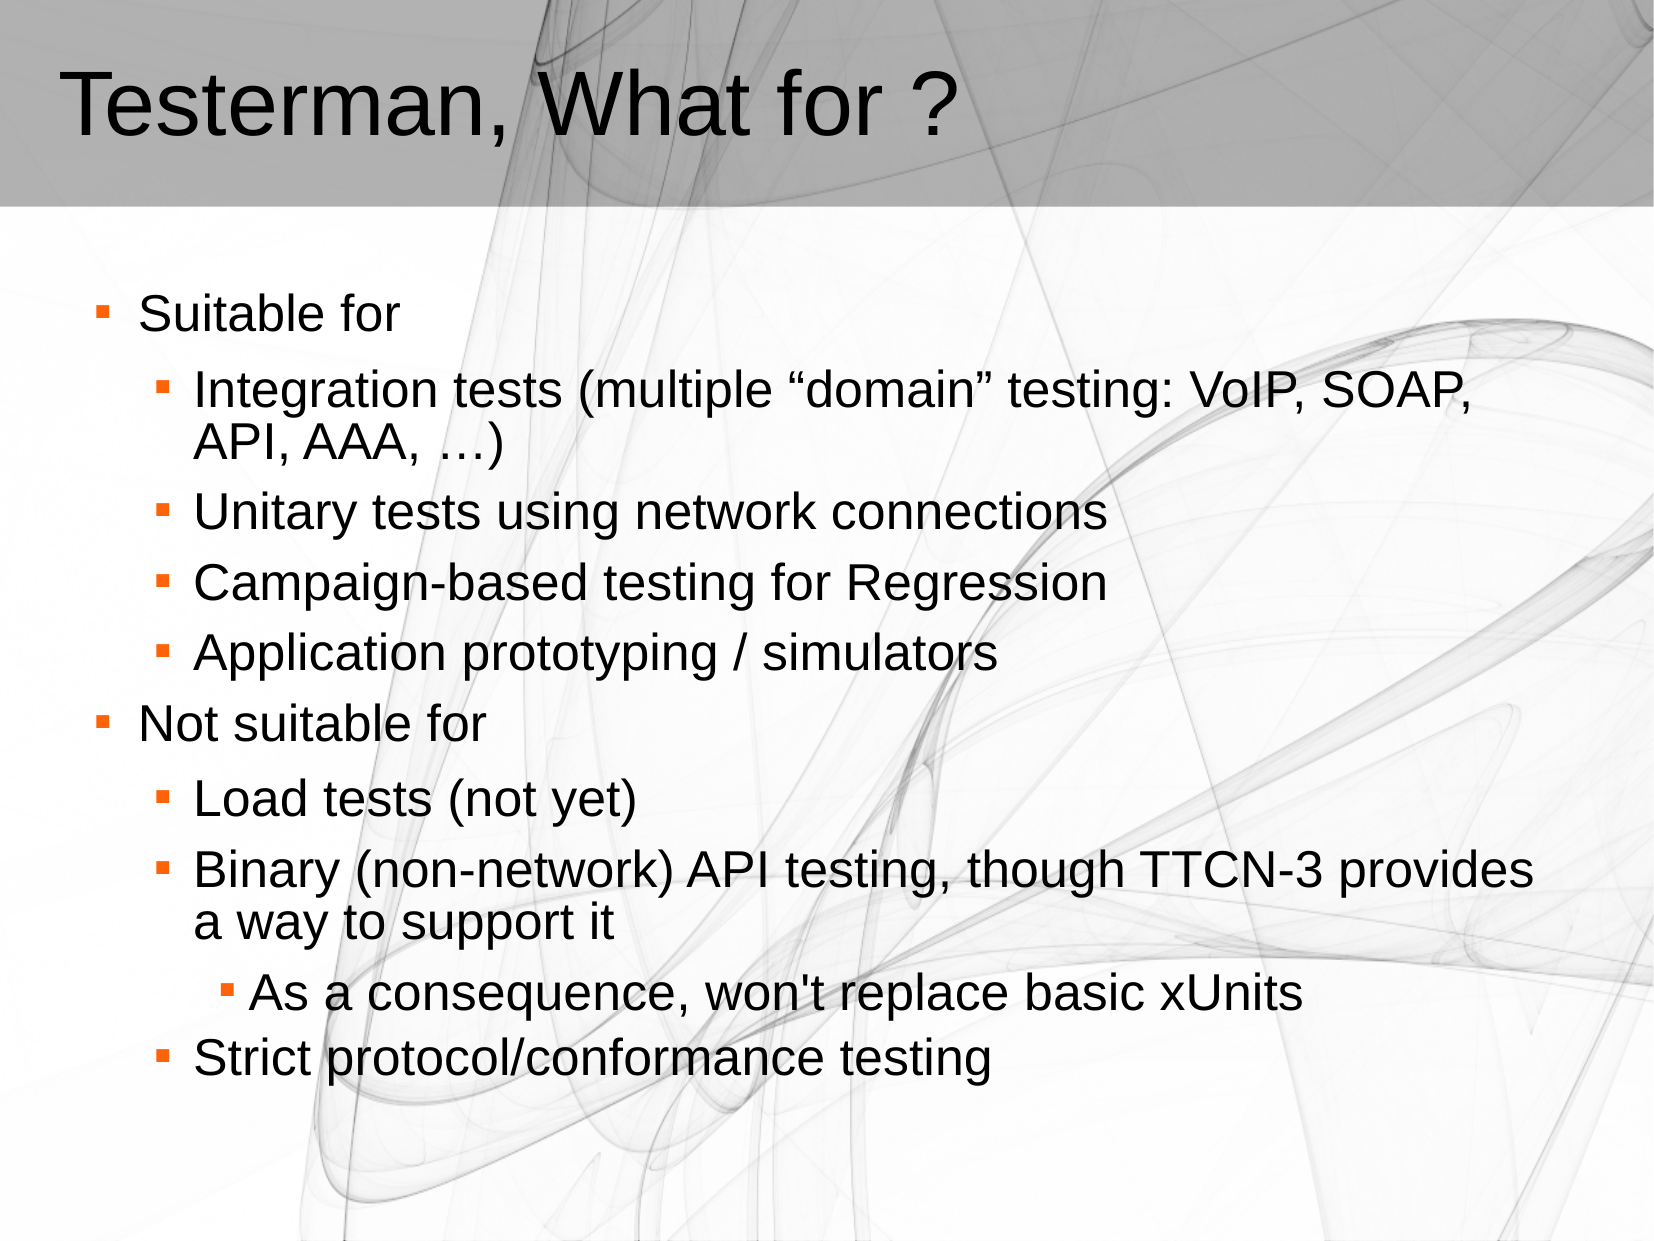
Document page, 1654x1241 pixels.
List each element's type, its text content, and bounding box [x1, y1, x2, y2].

title Testerman, What for ? [59, 0, 1595, 208]
list Suitable for Integration tests (multiple “domain” testing: VoIP, SOAP, API, AAA, …) Unitary tests using network connections Campaign-based testing for Regression Application prototyping / simulators Not suitable for Load tests (not yet) Binary (non-network) API testing, though TTCN-3 provides a way to support it As a consequence, won't replace basic xUnits Strict protocol/conformance testing [82, 290, 1571, 1094]
